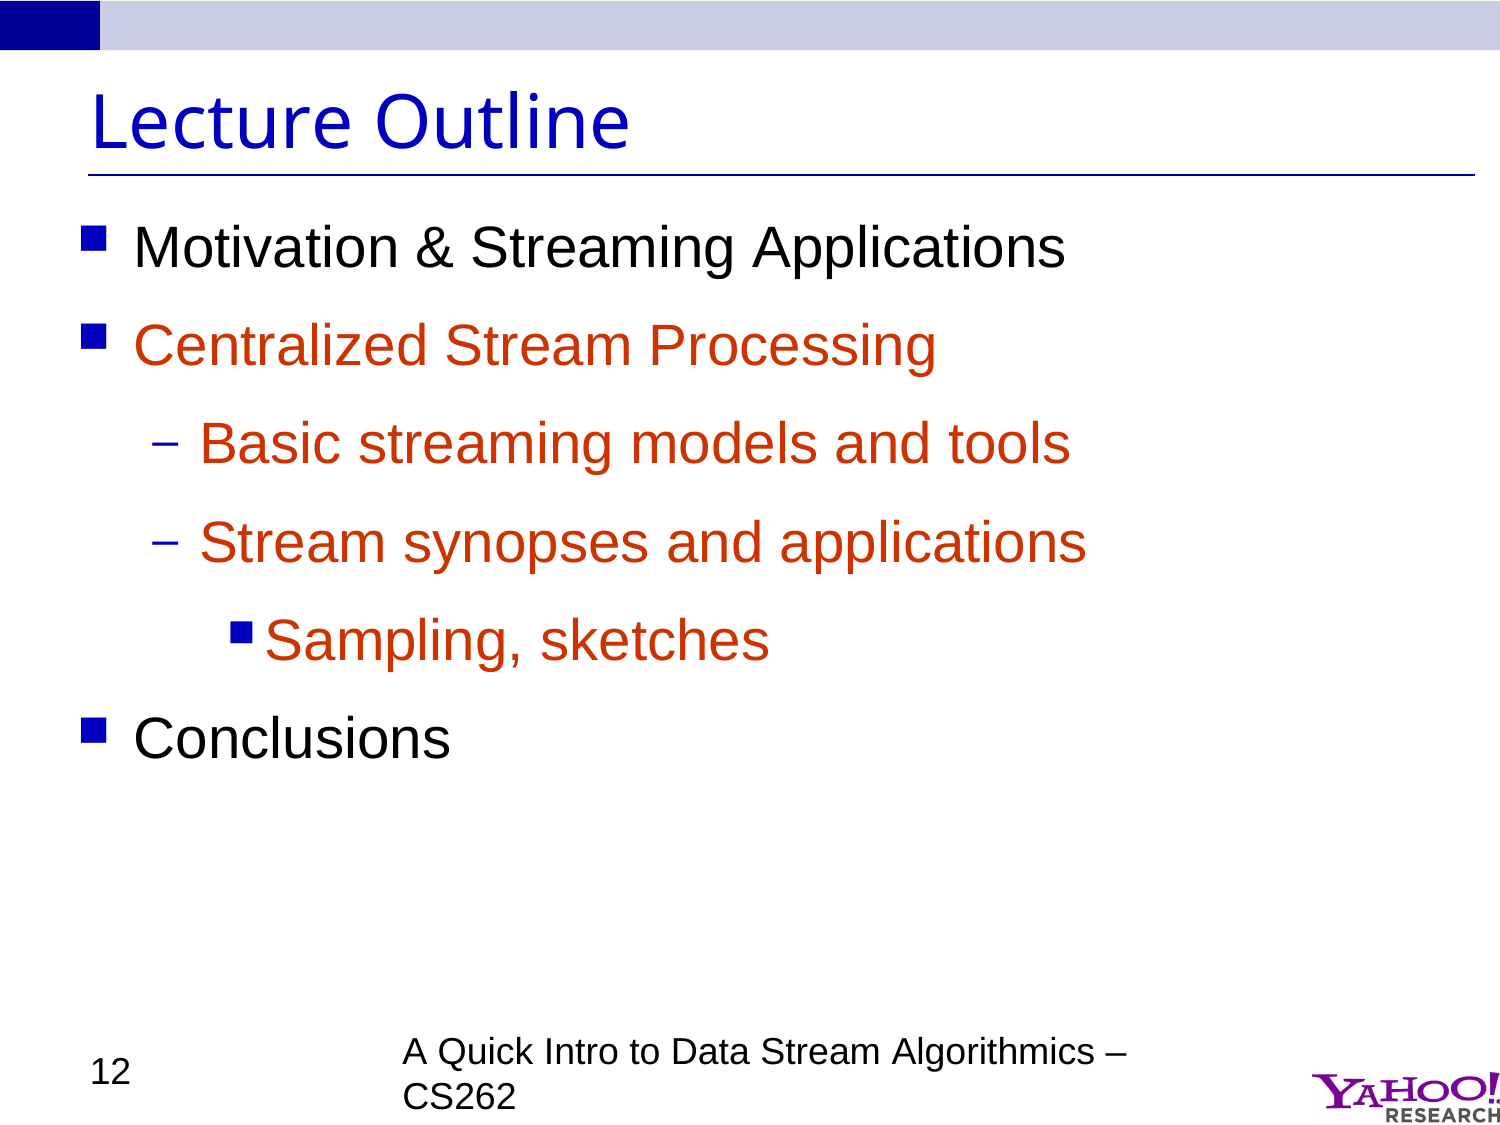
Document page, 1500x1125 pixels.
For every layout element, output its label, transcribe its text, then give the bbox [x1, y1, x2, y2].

list Motivation & Streaming Applications Centralized Stream Processing Basic streaming models and tools Stream synopses and applications Sampling, sketches Conclusions [62, 187, 1426, 1038]
title Lecture Outline [75, 50, 1500, 188]
picture [1312, 1072, 1500, 1125]
